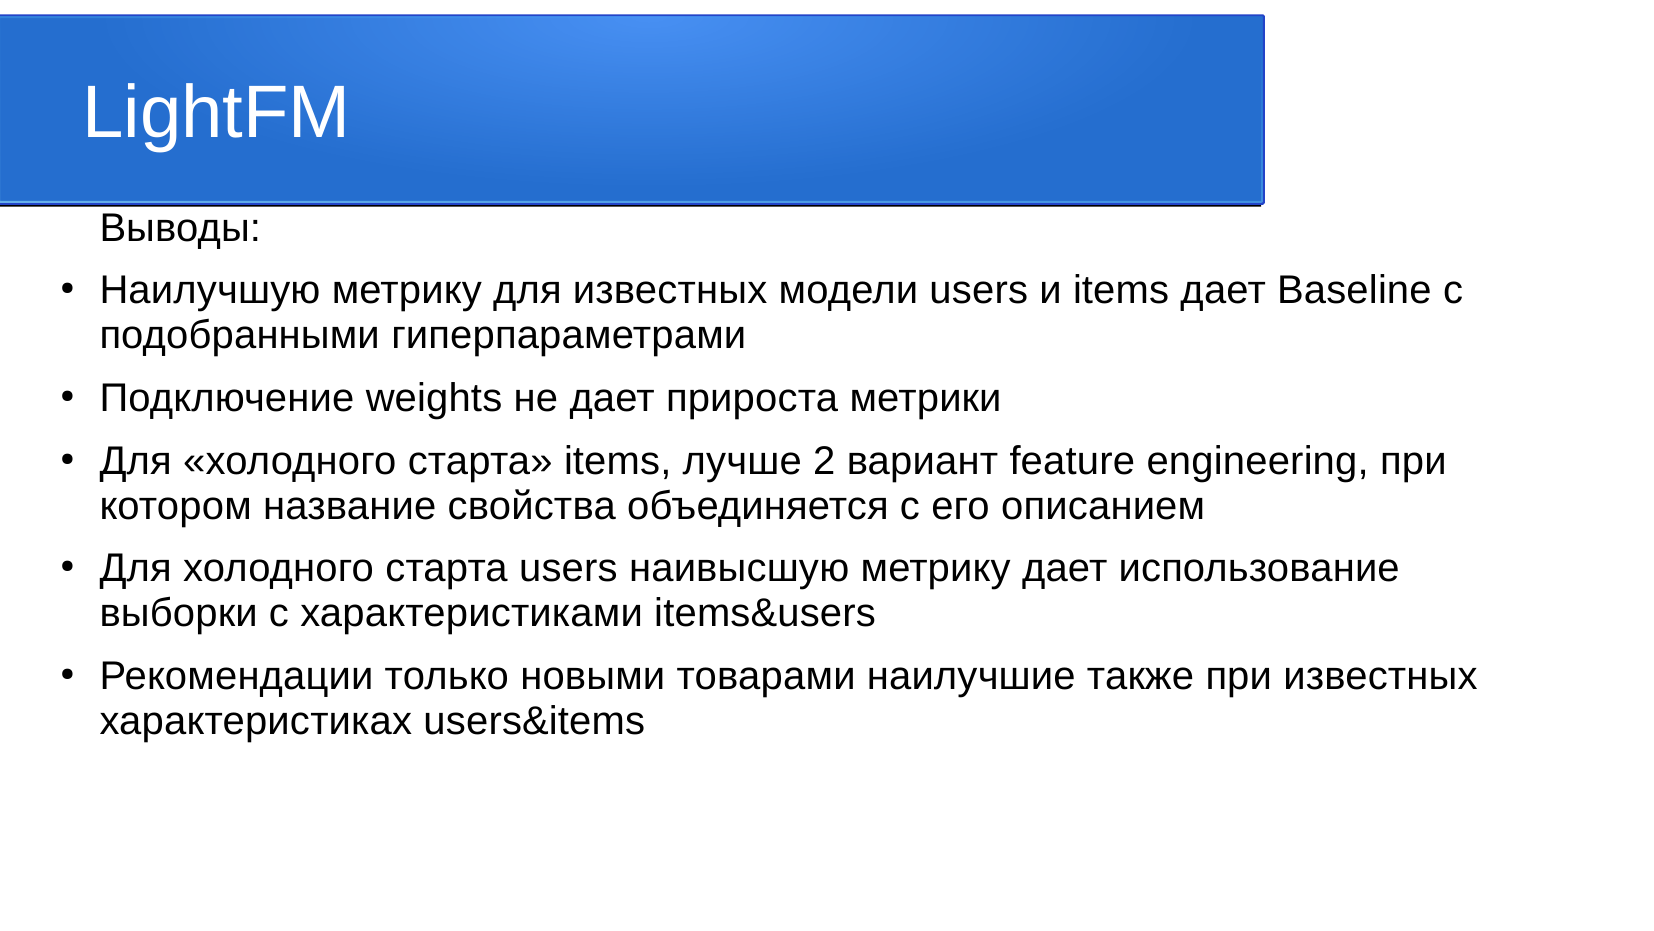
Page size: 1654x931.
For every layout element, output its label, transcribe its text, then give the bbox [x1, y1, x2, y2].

title LightFM [82, 35, 1235, 189]
list Выводы: Наилучшую метрику для известных модели users и items дает Baseline с подобранными гиперпараметрами Подключение weights не дает прироста метрики Для «холодного старта» items, лучше 2 вариант feature engineering, при котором название свойства объединяется с его описанием Для холодного старта users наивысшую метрику дает использование выборки с характеристиками items&users Рекомендации только новыми товарами наилучшие также при известных характеристиках users&items [47, 204, 1536, 745]
